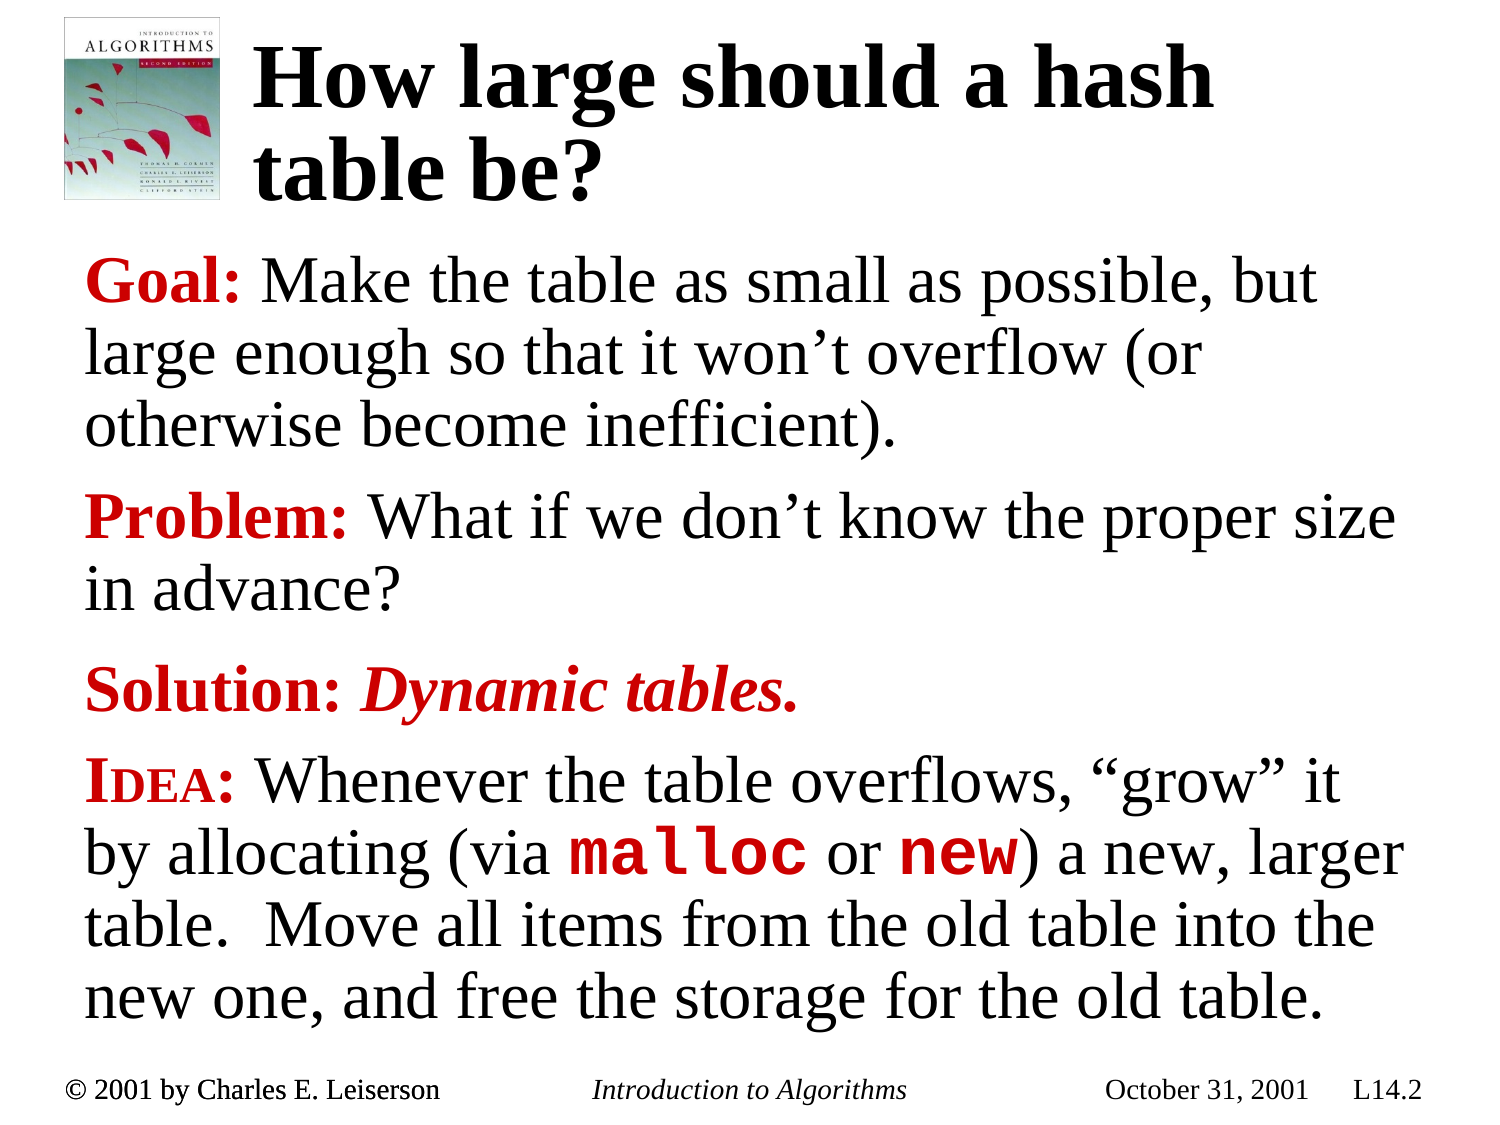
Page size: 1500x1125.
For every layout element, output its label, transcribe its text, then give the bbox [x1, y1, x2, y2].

picture [64, 17, 220, 200]
text_box Solution: Dynamic tables. [69, 637, 818, 733]
text_box Introduction to Algorithms [577, 1062, 923, 1113]
title How large should a hash table be? [237, 24, 1413, 213]
text_box Goal: Make the table as small as possible, but large enough so that it won’t overflow (or otherwise become inefficient). [69, 237, 1389, 469]
text_box October 31, 2001 L14.<number> [982, 1062, 1438, 1113]
text_box IDEA: Whenever the table overflows, “grow” it by allocating (via malloc or new) a new, larger table. Move all items from the old table into the new one, and free the storage for the old table. [69, 737, 1433, 1041]
text_box Problem: What if we don’t know the proper size in advance? [69, 473, 1433, 633]
